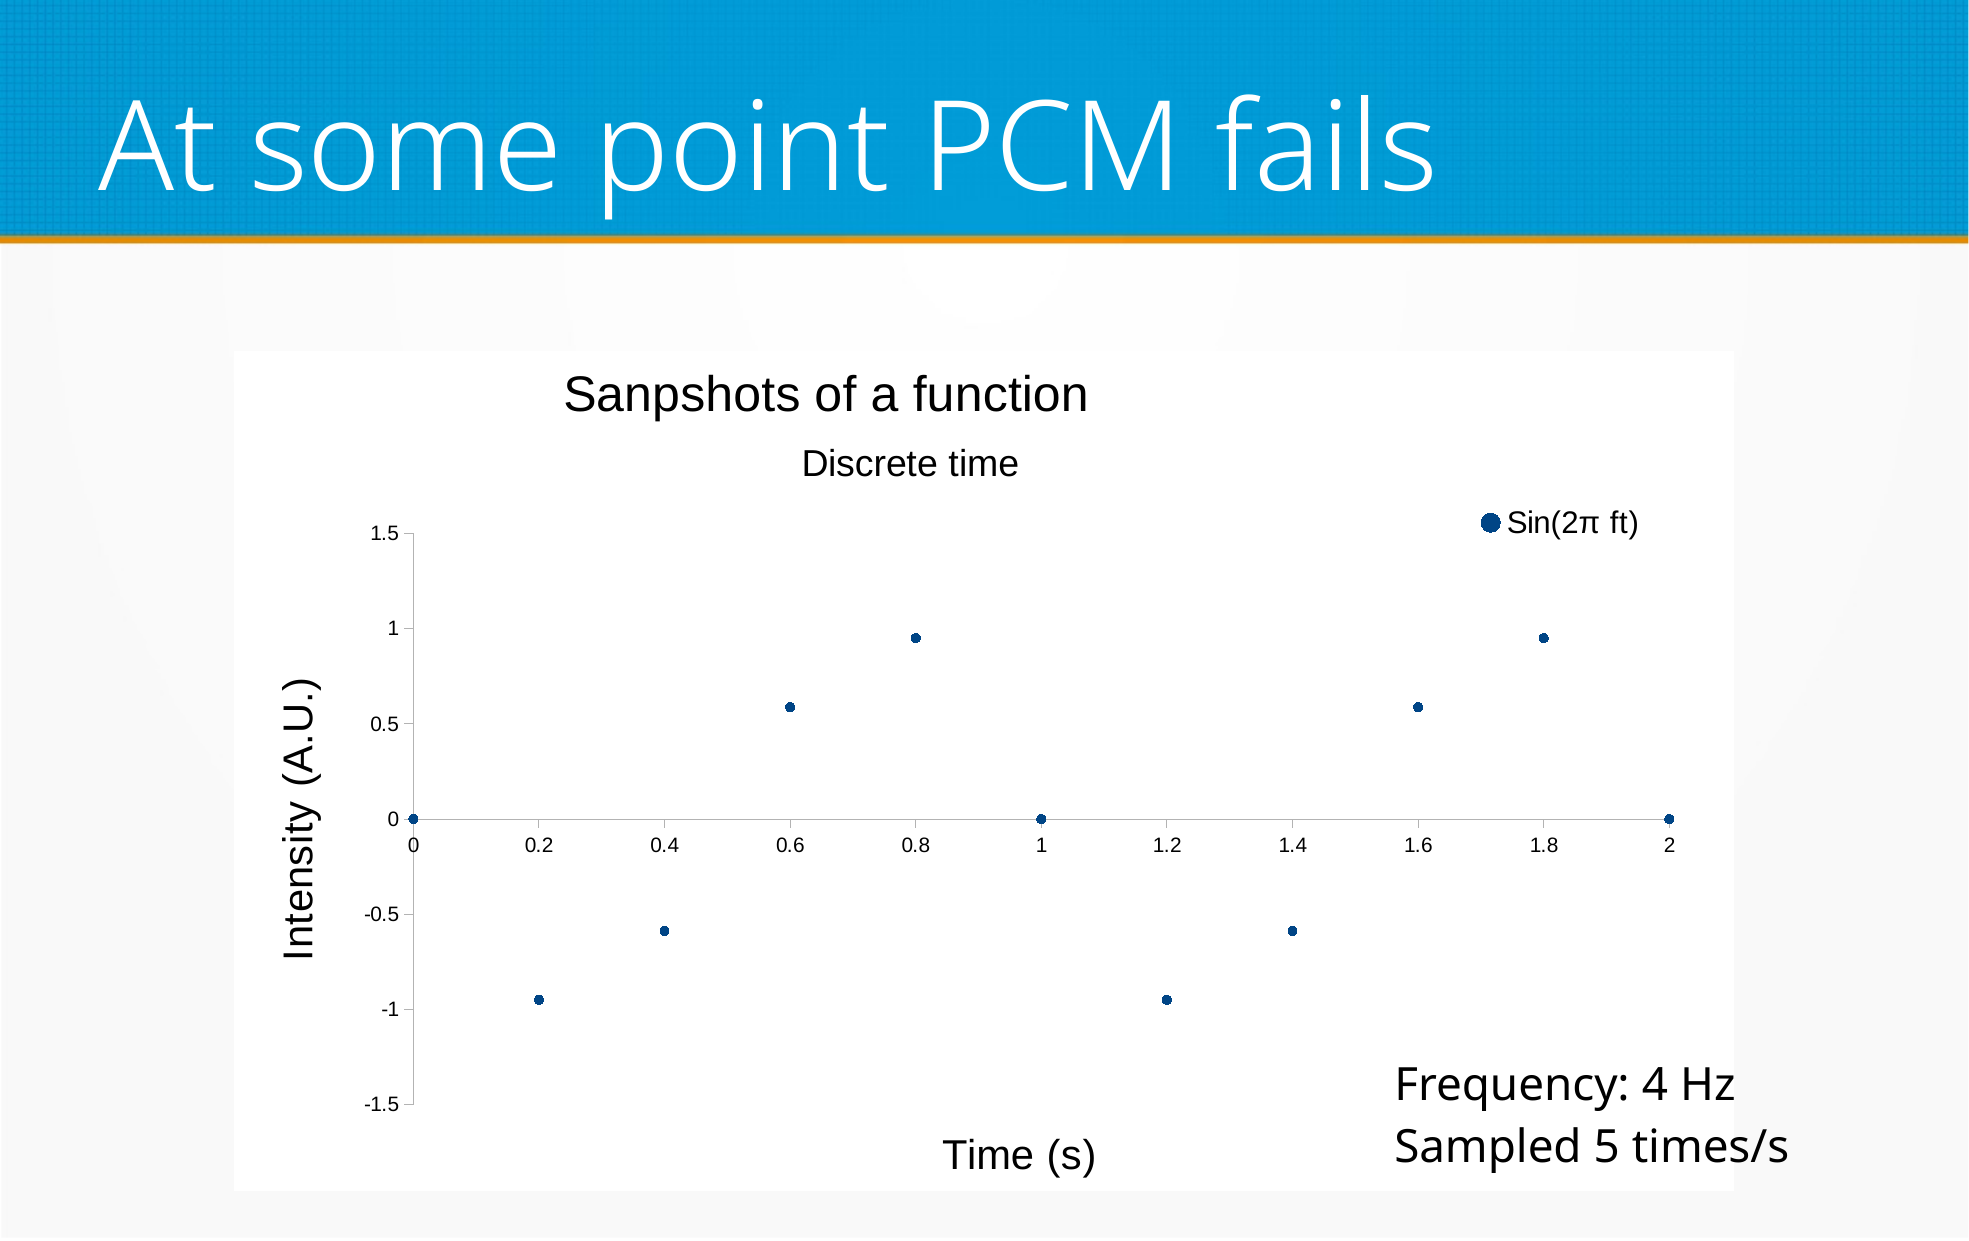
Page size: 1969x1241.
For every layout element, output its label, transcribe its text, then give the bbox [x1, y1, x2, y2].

title At some point PCM fails [98, 19, 1870, 227]
chart [234, 351, 1735, 1192]
picture [0, 233, 1969, 1241]
text_box Frequency: 4 Hz Sampled 5 times/s [1388, 1050, 1755, 1178]
